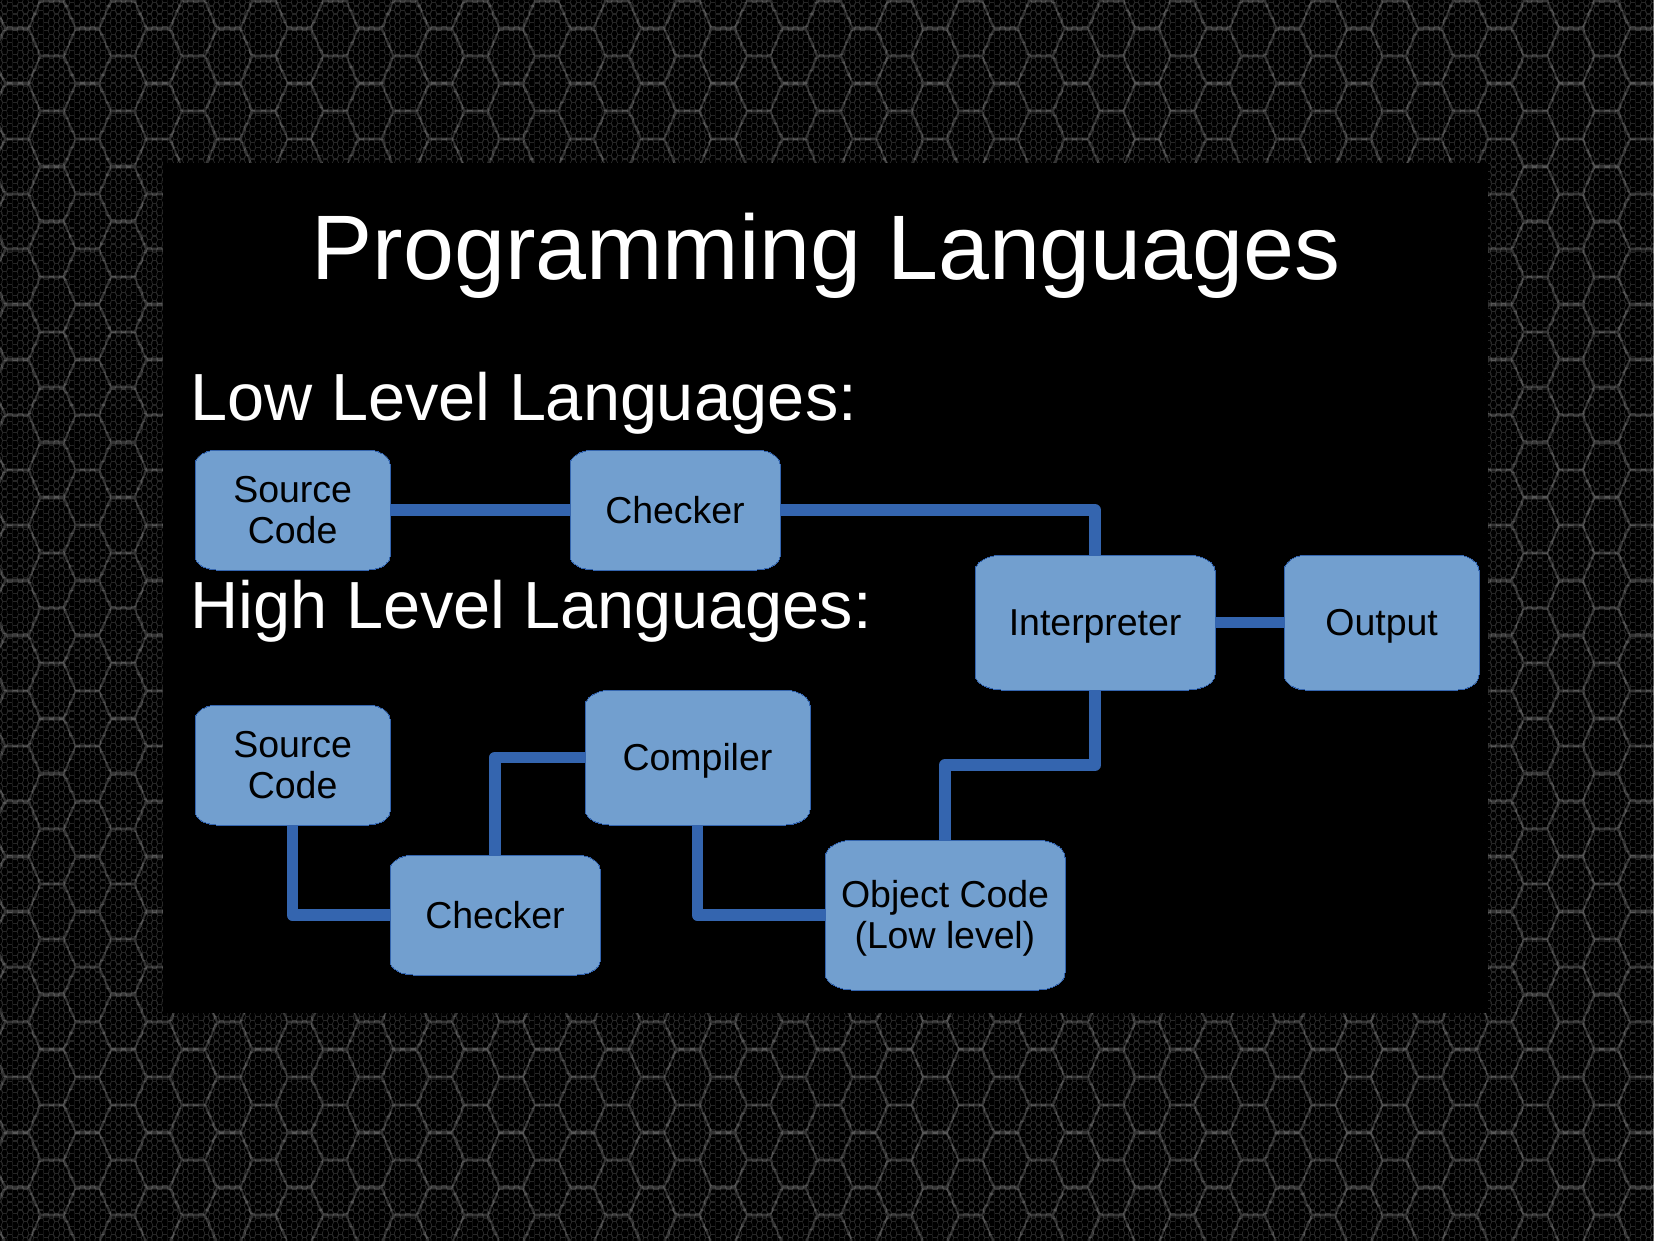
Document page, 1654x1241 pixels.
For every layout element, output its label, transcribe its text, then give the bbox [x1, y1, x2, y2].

text_box Object Code (Low level) [825, 840, 1066, 991]
text_box Compiler [585, 690, 811, 826]
list Low Level Languages: High Level Languages: [120, 360, 1501, 1010]
text_box Checker [570, 450, 781, 571]
text_box Interpreter [975, 555, 1216, 691]
text_box Source Code [195, 705, 391, 826]
text_box Output [1284, 555, 1480, 691]
text_box Checker [390, 855, 601, 976]
picture [0, 0, 1654, 1241]
title Programming Languages [82, 165, 1571, 331]
text_box Source Code [195, 450, 391, 571]
